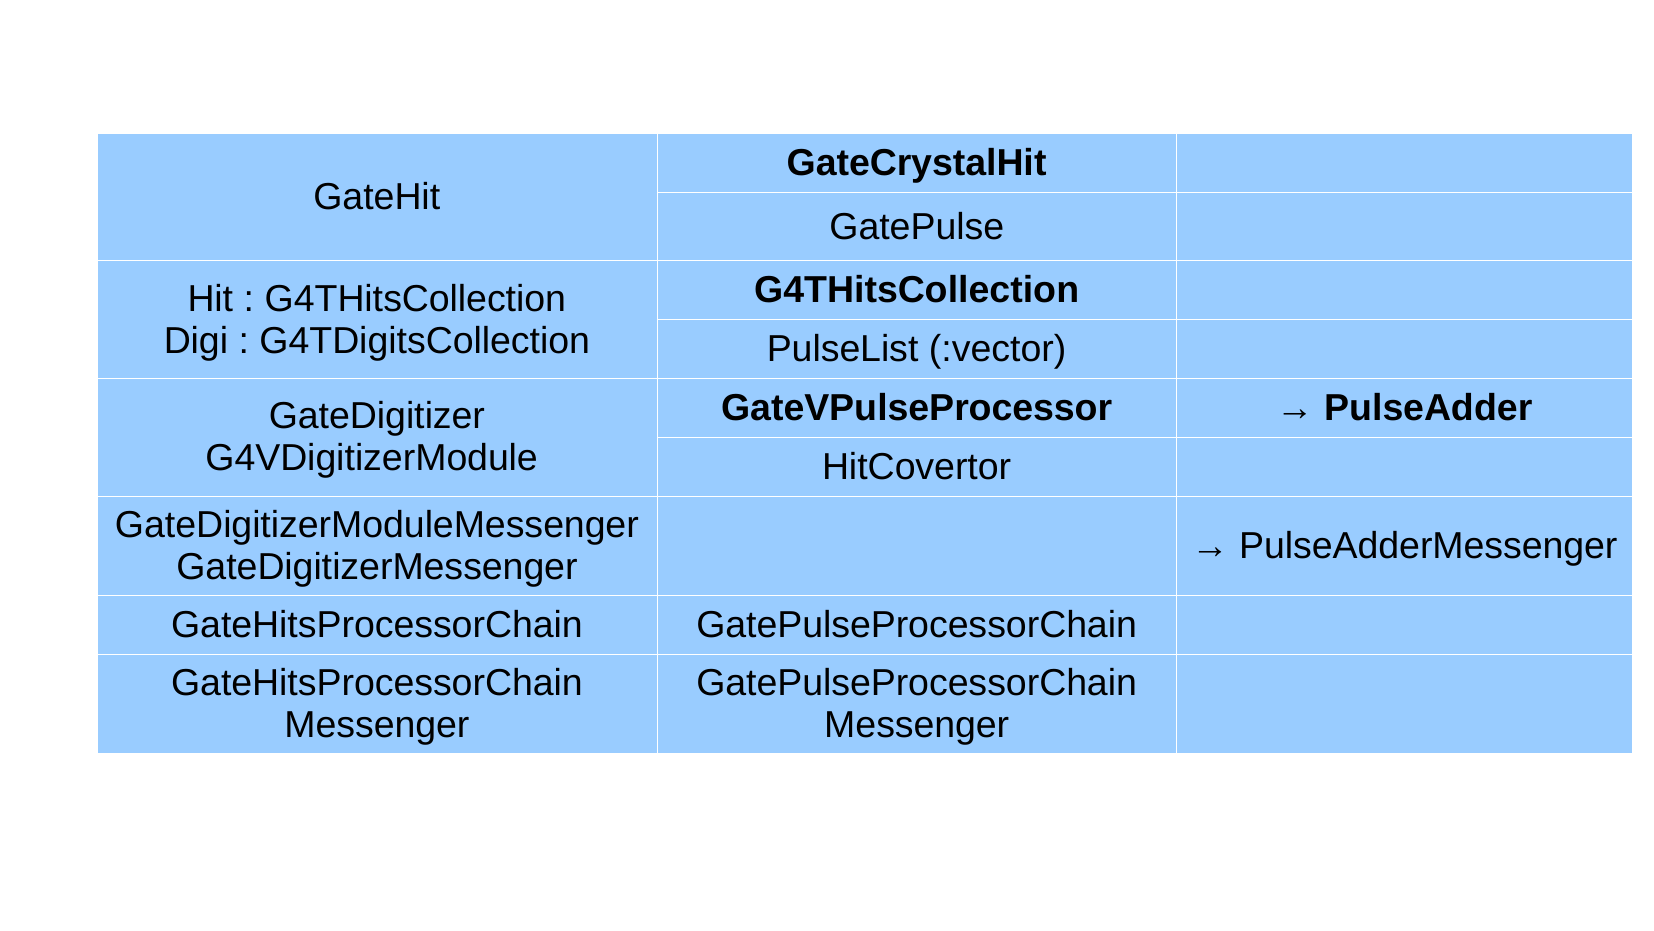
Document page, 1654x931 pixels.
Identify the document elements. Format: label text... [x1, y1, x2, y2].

table_cell PulseList (:vector) [658, 320, 1176, 378]
table_cell GateDigitizerModuleMessenger GateDigitizerMessenger [98, 497, 657, 595]
table_cell GateDigitizer G4VDigitizerModule [98, 379, 657, 496]
table_cell HitCovertor [658, 438, 1176, 496]
table_header GateCrystalHit [658, 134, 1176, 192]
table_cell Hit : G4THitsCollection Digi : G4TDigitsCollection [98, 261, 657, 378]
table_cell GateVPulseProcessor [658, 379, 1176, 437]
table_cell GatePulseProcessorChain [658, 596, 1176, 654]
table_cell G4THitsCollection [658, 261, 1176, 319]
table_cell [1177, 193, 1632, 260]
table_cell [658, 497, 1176, 595]
table_cell [1177, 320, 1632, 378]
table_cell GateHitsProcessorChain Messenger [98, 655, 657, 753]
table_cell GatePulseProcessorChain Messenger [658, 655, 1176, 753]
table_cell GateHitsProcessorChain [98, 596, 657, 654]
table_header [1177, 134, 1632, 192]
table_cell [1177, 596, 1632, 654]
table_header GateHit [98, 134, 657, 260]
table_cell → PulseAdderMessenger [1177, 497, 1632, 595]
table_cell [1177, 438, 1632, 496]
table_cell [1177, 655, 1632, 753]
table_cell GatePulse [658, 193, 1176, 260]
table_cell [1177, 261, 1632, 319]
table_cell → PulseAdder [1177, 379, 1632, 437]
